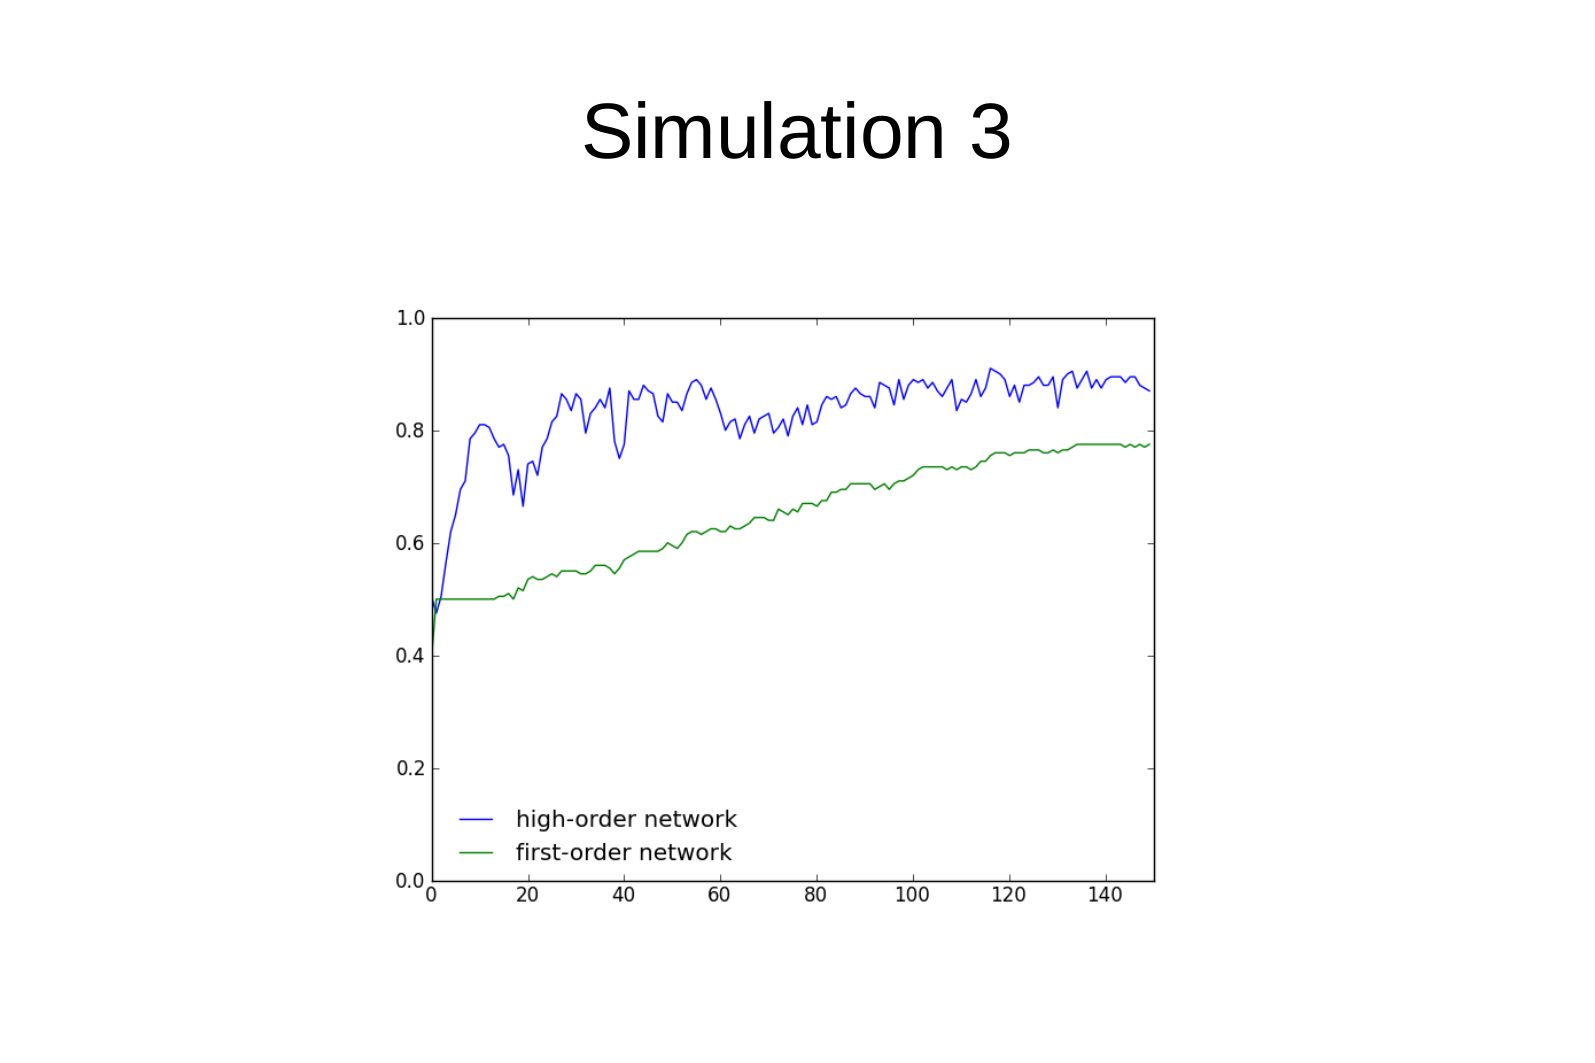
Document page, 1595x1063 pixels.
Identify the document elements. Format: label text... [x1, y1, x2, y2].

picture [315, 248, 1247, 951]
title Simulation 3 [79, 42, 1515, 220]
